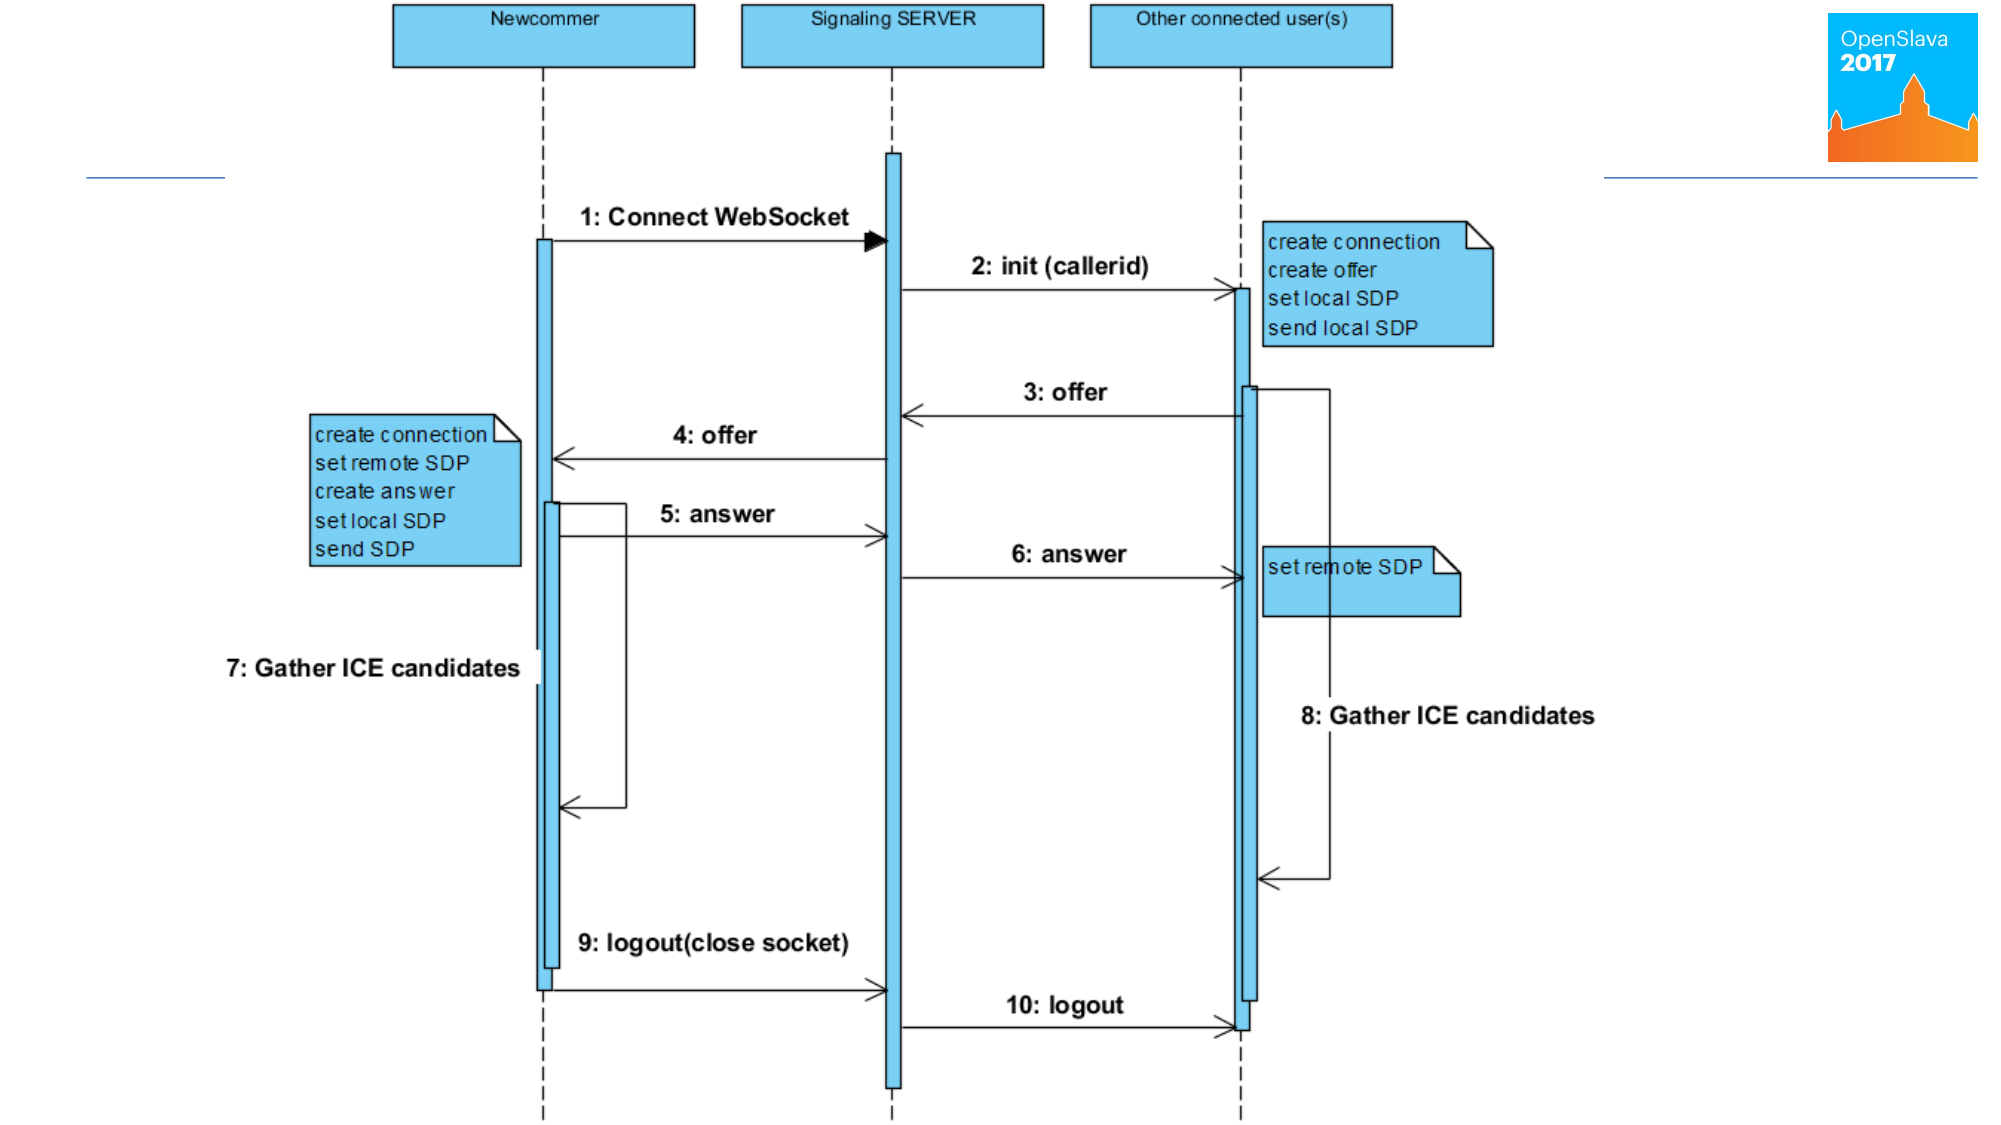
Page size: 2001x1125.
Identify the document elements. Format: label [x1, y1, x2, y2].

picture [1941, 35, 1947, 45]
picture [1842, 54, 1871, 71]
picture [1828, 75, 1978, 162]
picture [1868, 37, 1882, 44]
picture [1884, 54, 1895, 71]
picture [1918, 37, 1924, 45]
picture [1873, 54, 1881, 71]
picture [225, 0, 1604, 1125]
